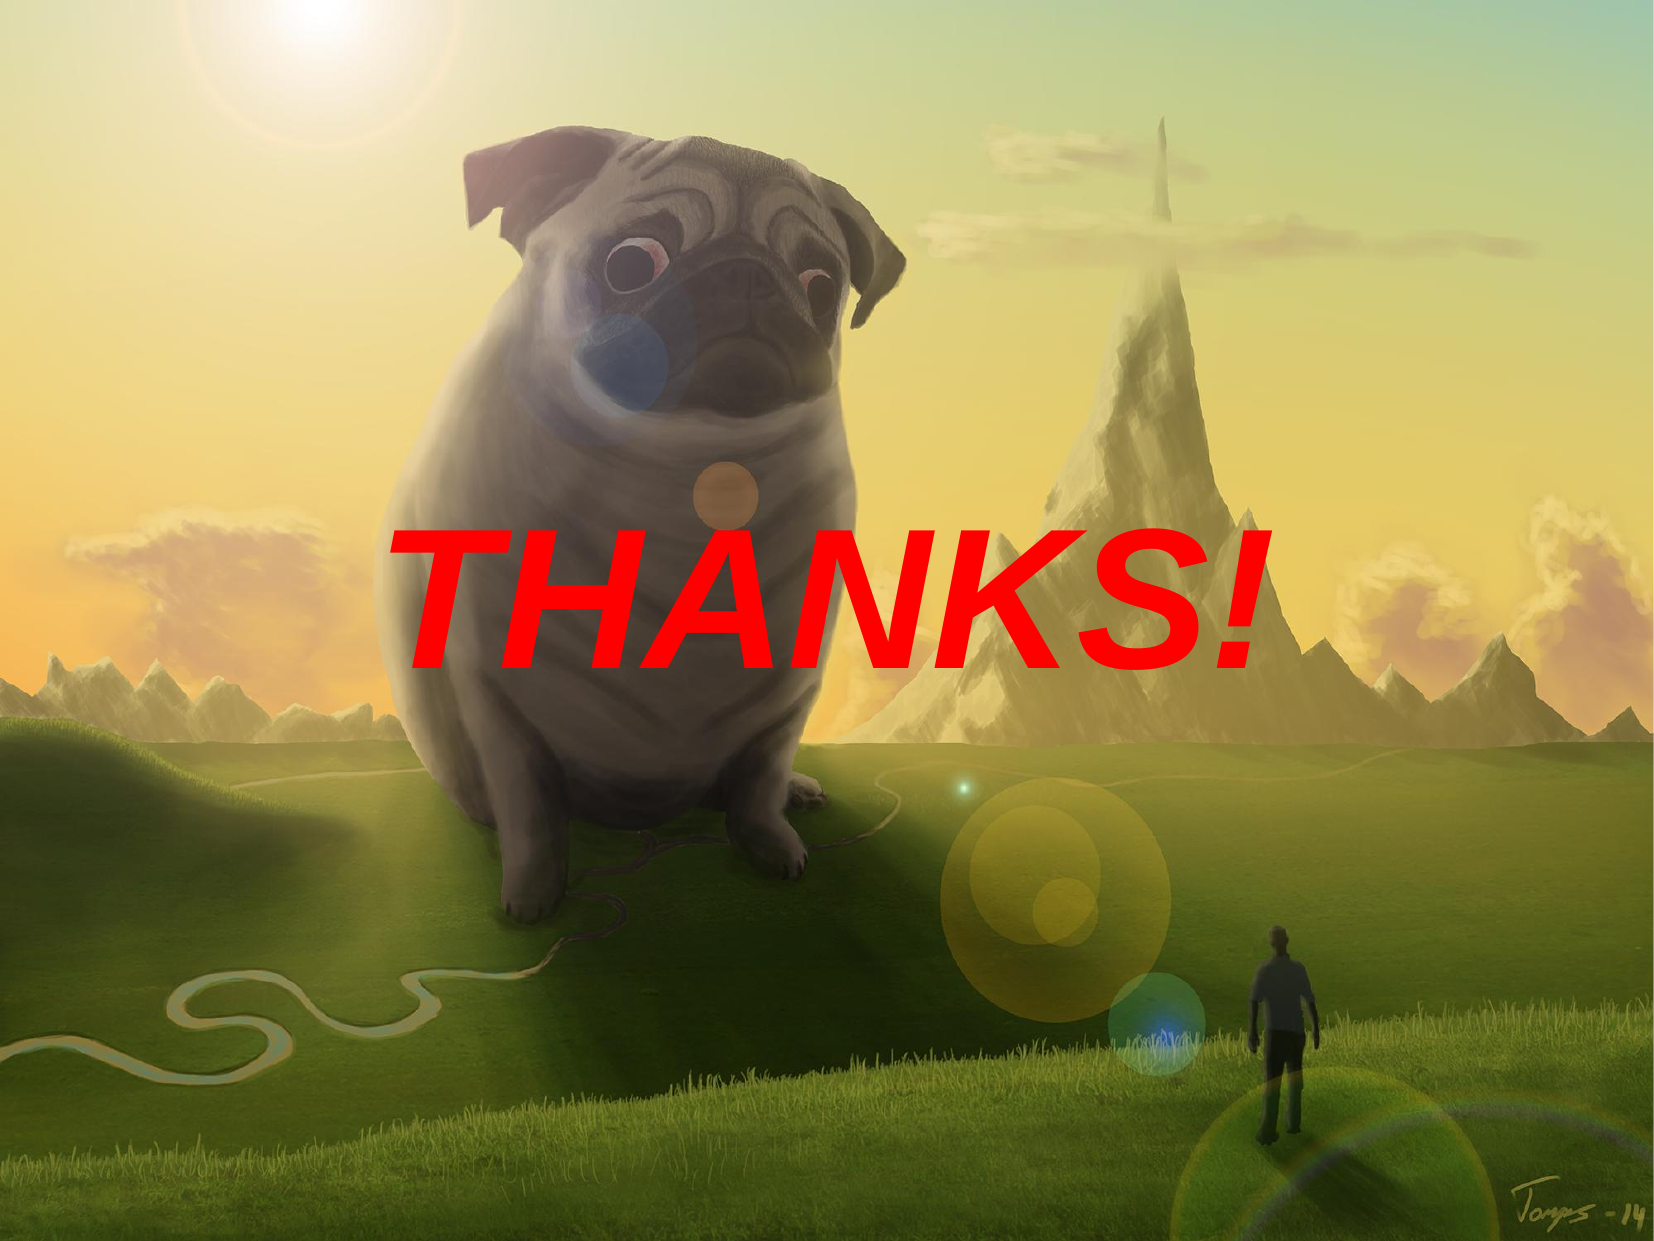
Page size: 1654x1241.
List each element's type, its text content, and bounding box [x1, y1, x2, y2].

list THANKS! [82, 290, 1571, 1010]
picture [0, 0, 1654, 1241]
